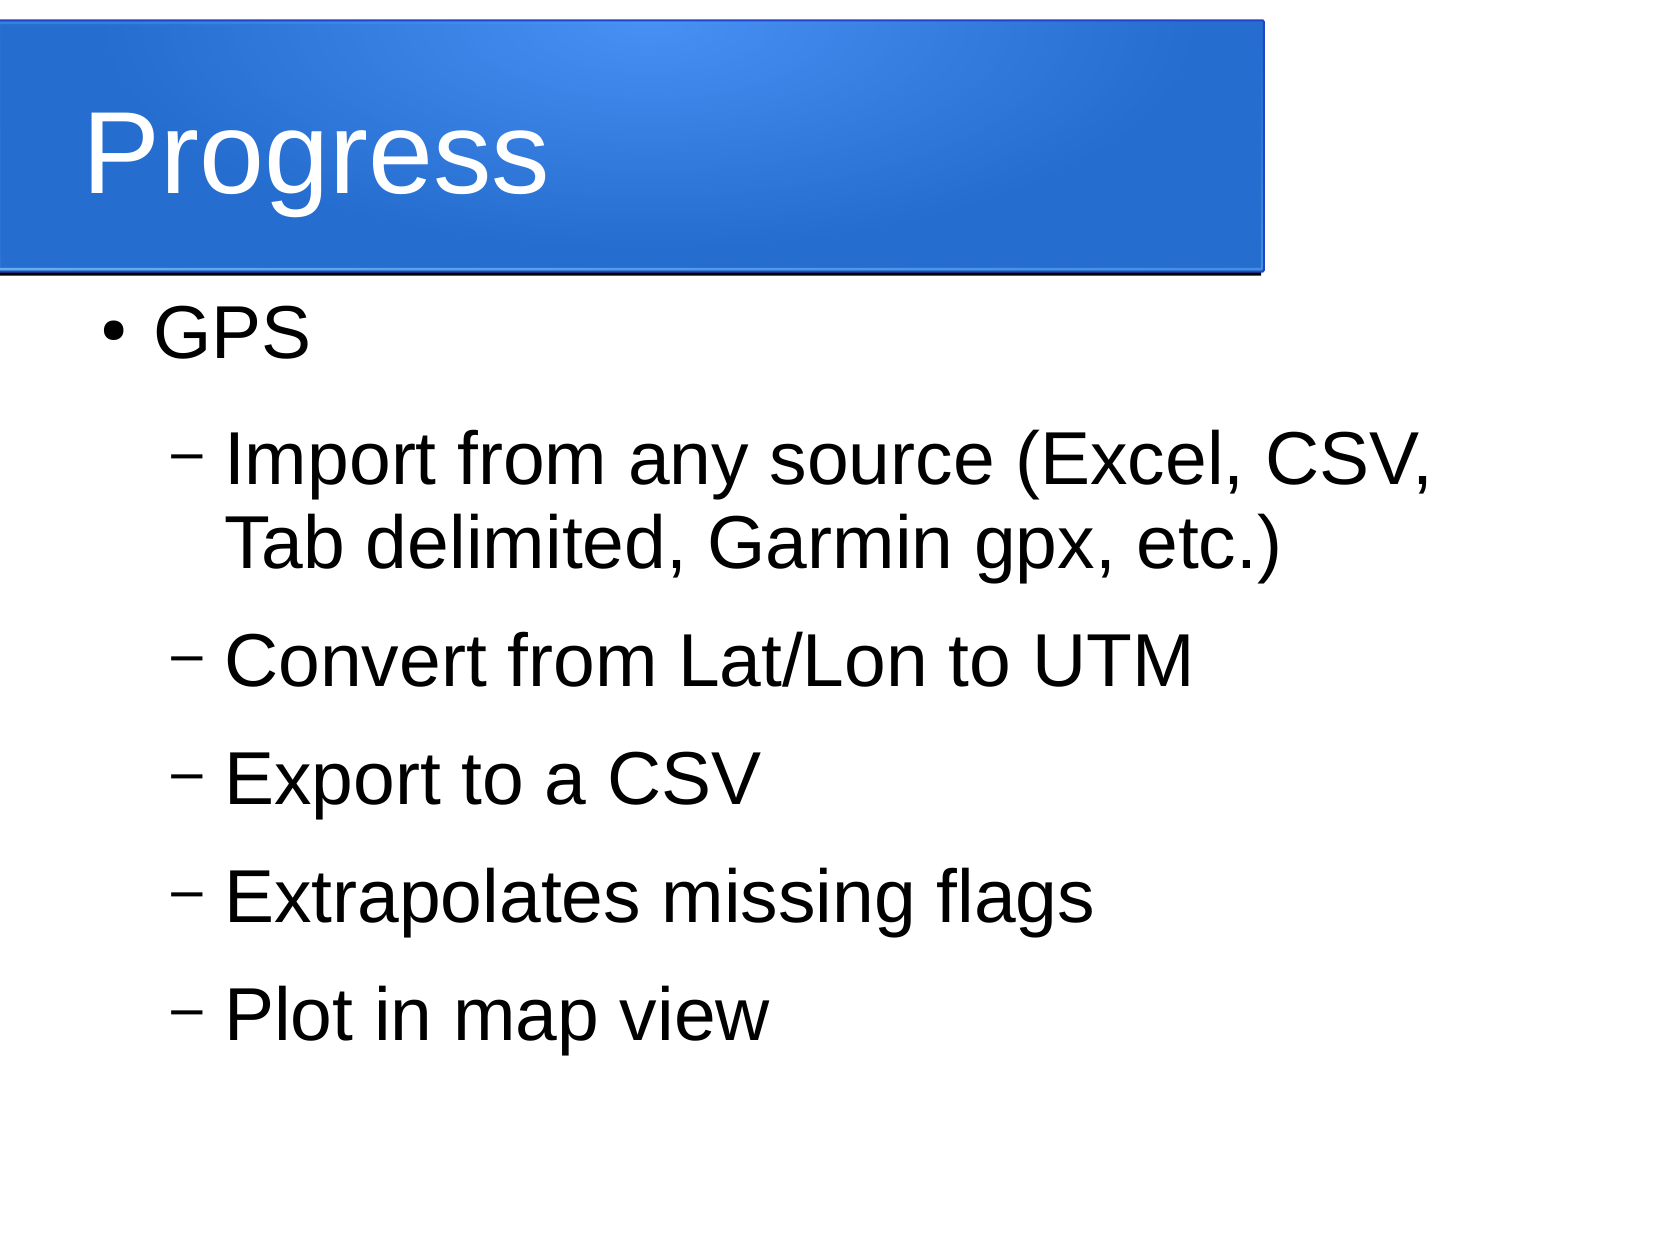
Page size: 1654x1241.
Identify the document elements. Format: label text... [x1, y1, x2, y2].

title Progress [82, 49, 1250, 257]
list GPS Import from any source (Excel, CSV, Tab delimited, Garmin gpx, etc.) Convert from Lat/Lon to UTM Export to a CSV Extrapolates missing flags Plot in map view [82, 290, 1538, 1201]
